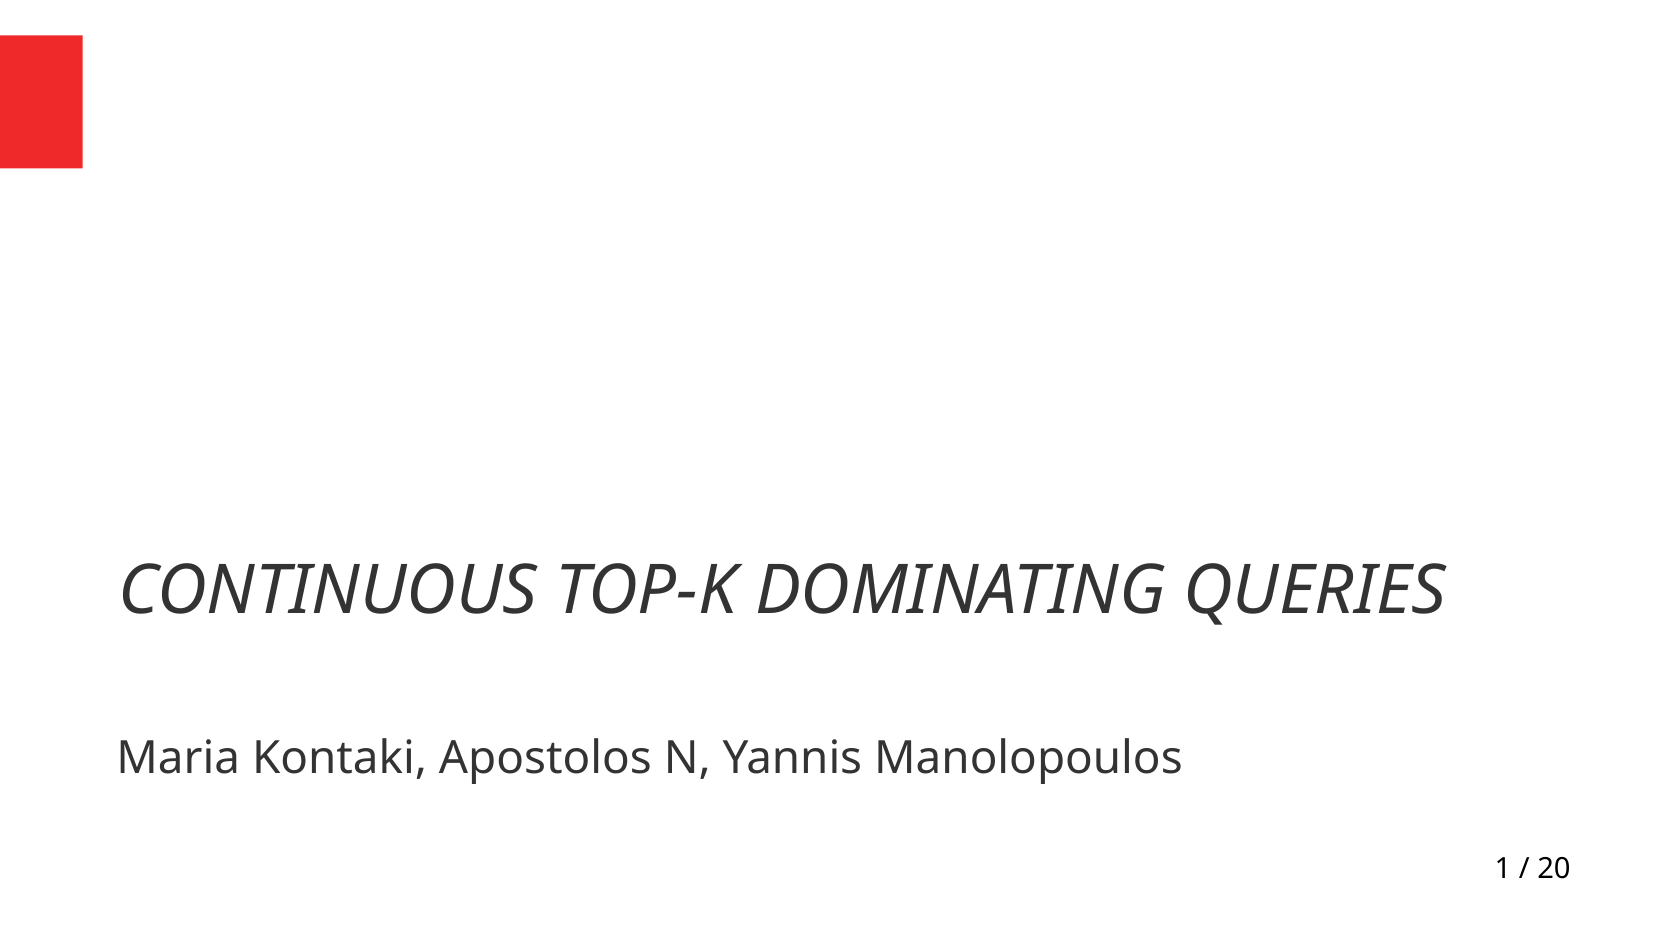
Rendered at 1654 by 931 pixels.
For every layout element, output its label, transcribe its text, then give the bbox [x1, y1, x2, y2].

title Maria Kontaki, Apostolos N, Yannis Manolopoulos [116, 677, 1570, 833]
title CONTINUOUS TOP-K DOMINATING QUERIES [118, 495, 1571, 678]
